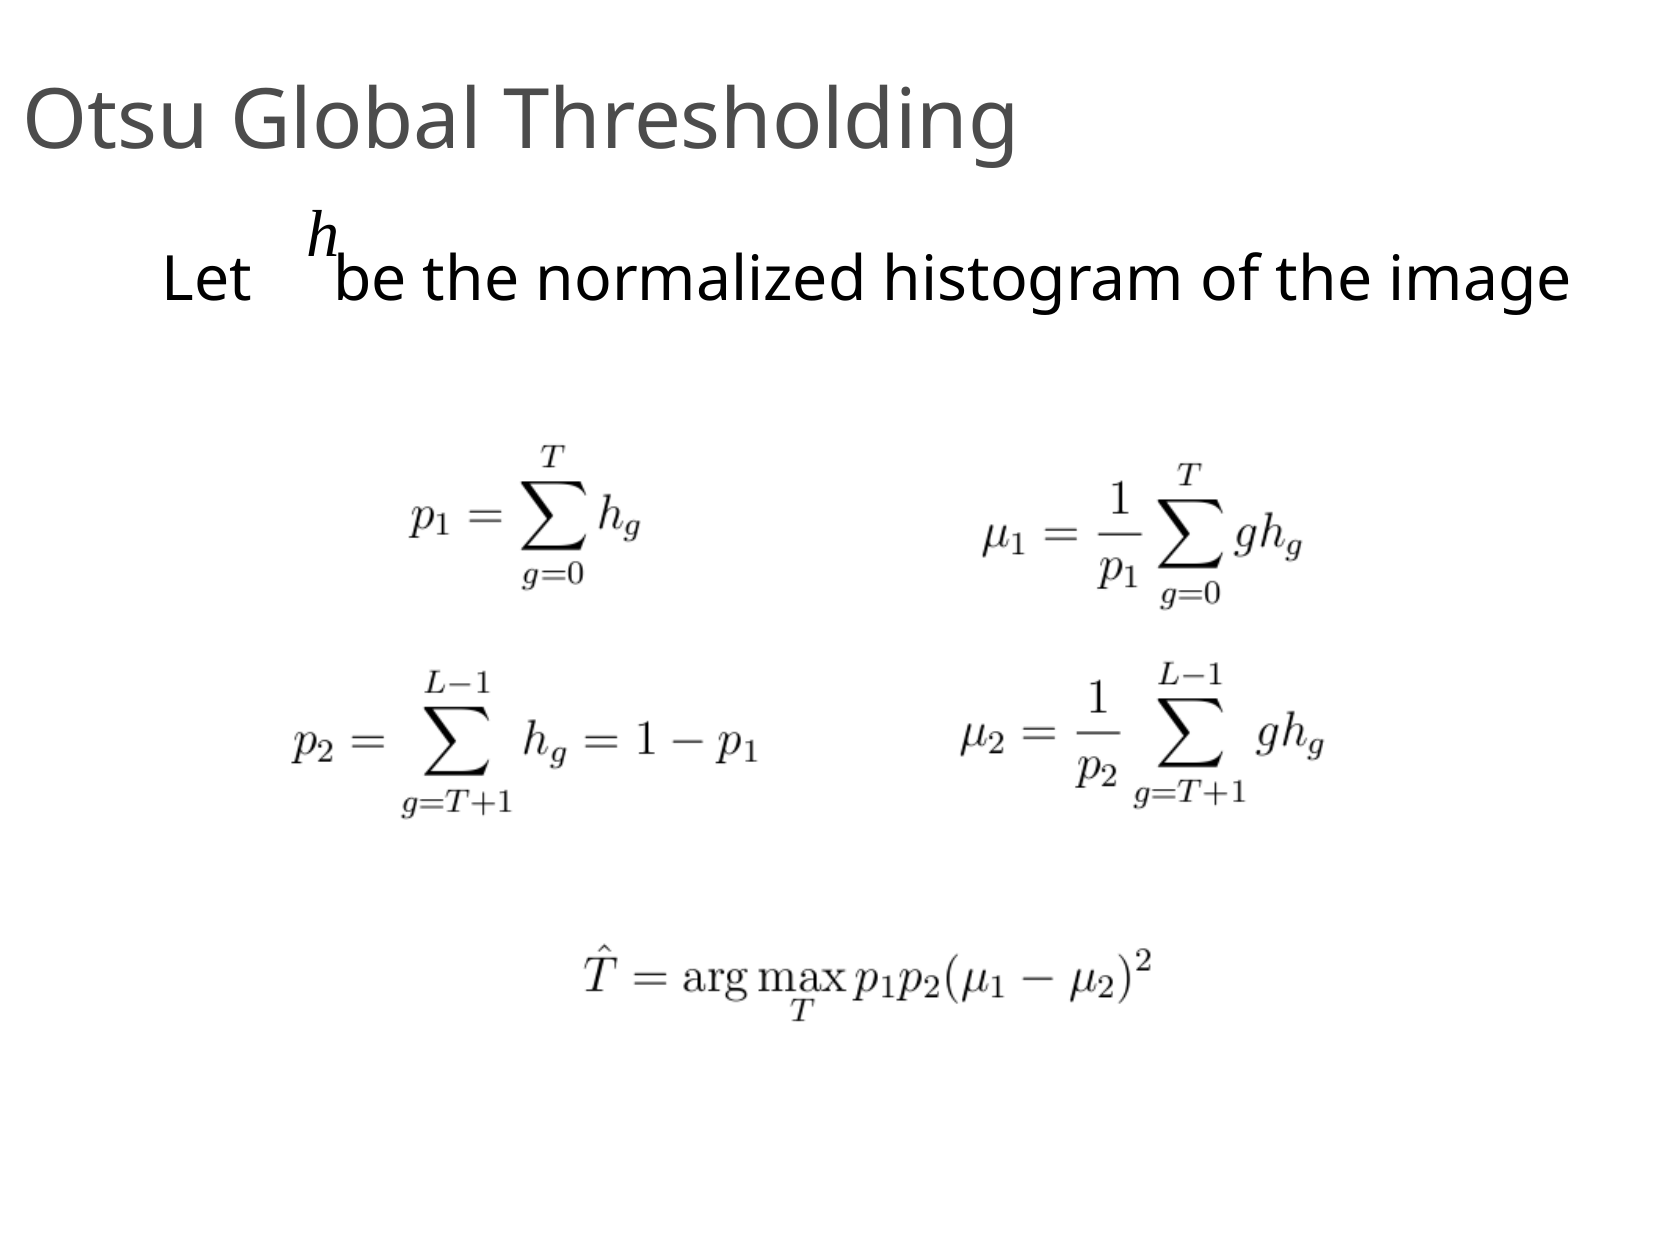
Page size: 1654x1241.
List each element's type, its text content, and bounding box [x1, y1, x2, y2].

picture [251, 419, 788, 834]
title Otsu Global Thresholding [22, 26, 1654, 205]
picture [563, 925, 1171, 1045]
picture [922, 459, 1359, 824]
chart [298, 197, 346, 271]
list Let be the normalized histogram of the image [143, 179, 1654, 374]
